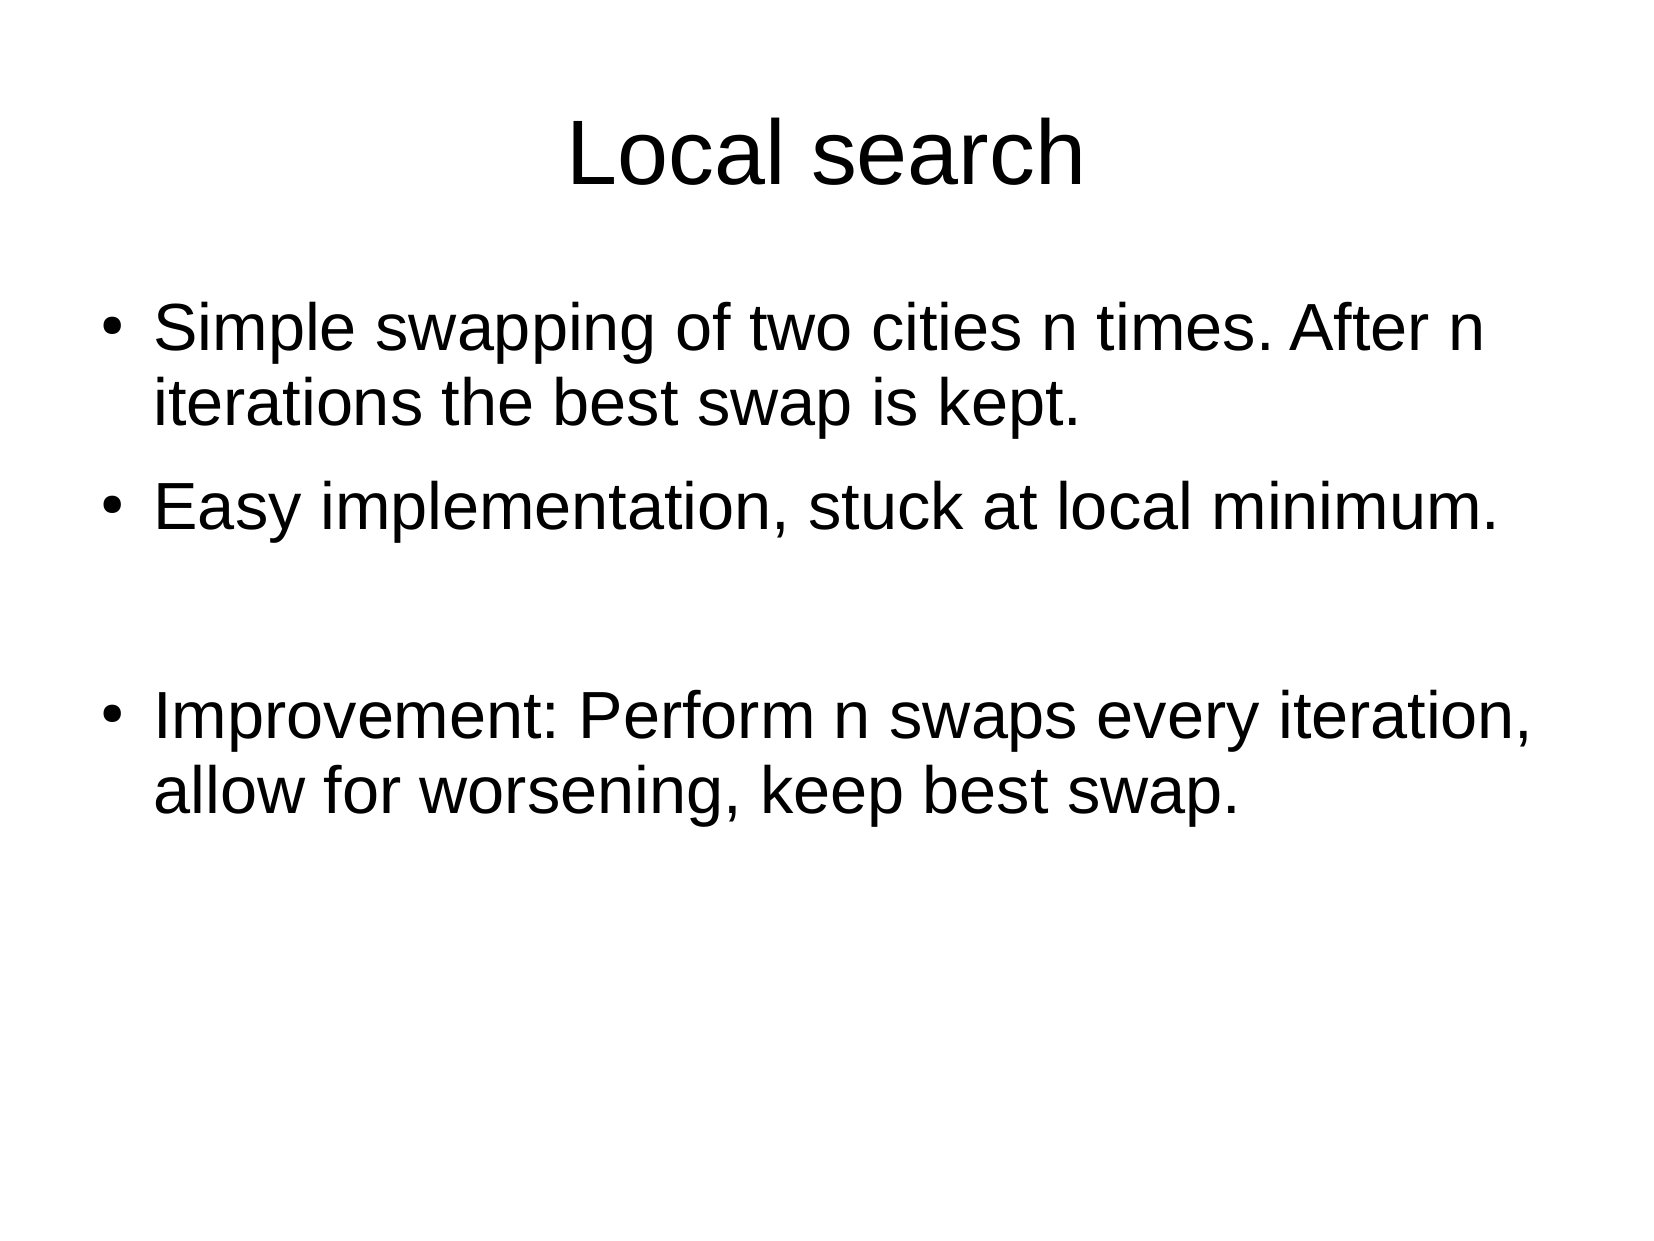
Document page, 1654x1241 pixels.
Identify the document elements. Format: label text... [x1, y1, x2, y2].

list Simple swapping of two cities n times. After n iterations the best swap is kept. Easy implementation, stuck at local minimum. Improvement: Perform n swaps every iteration, allow for worsening, keep best swap. [82, 290, 1571, 1010]
title Local search [82, 49, 1571, 257]
